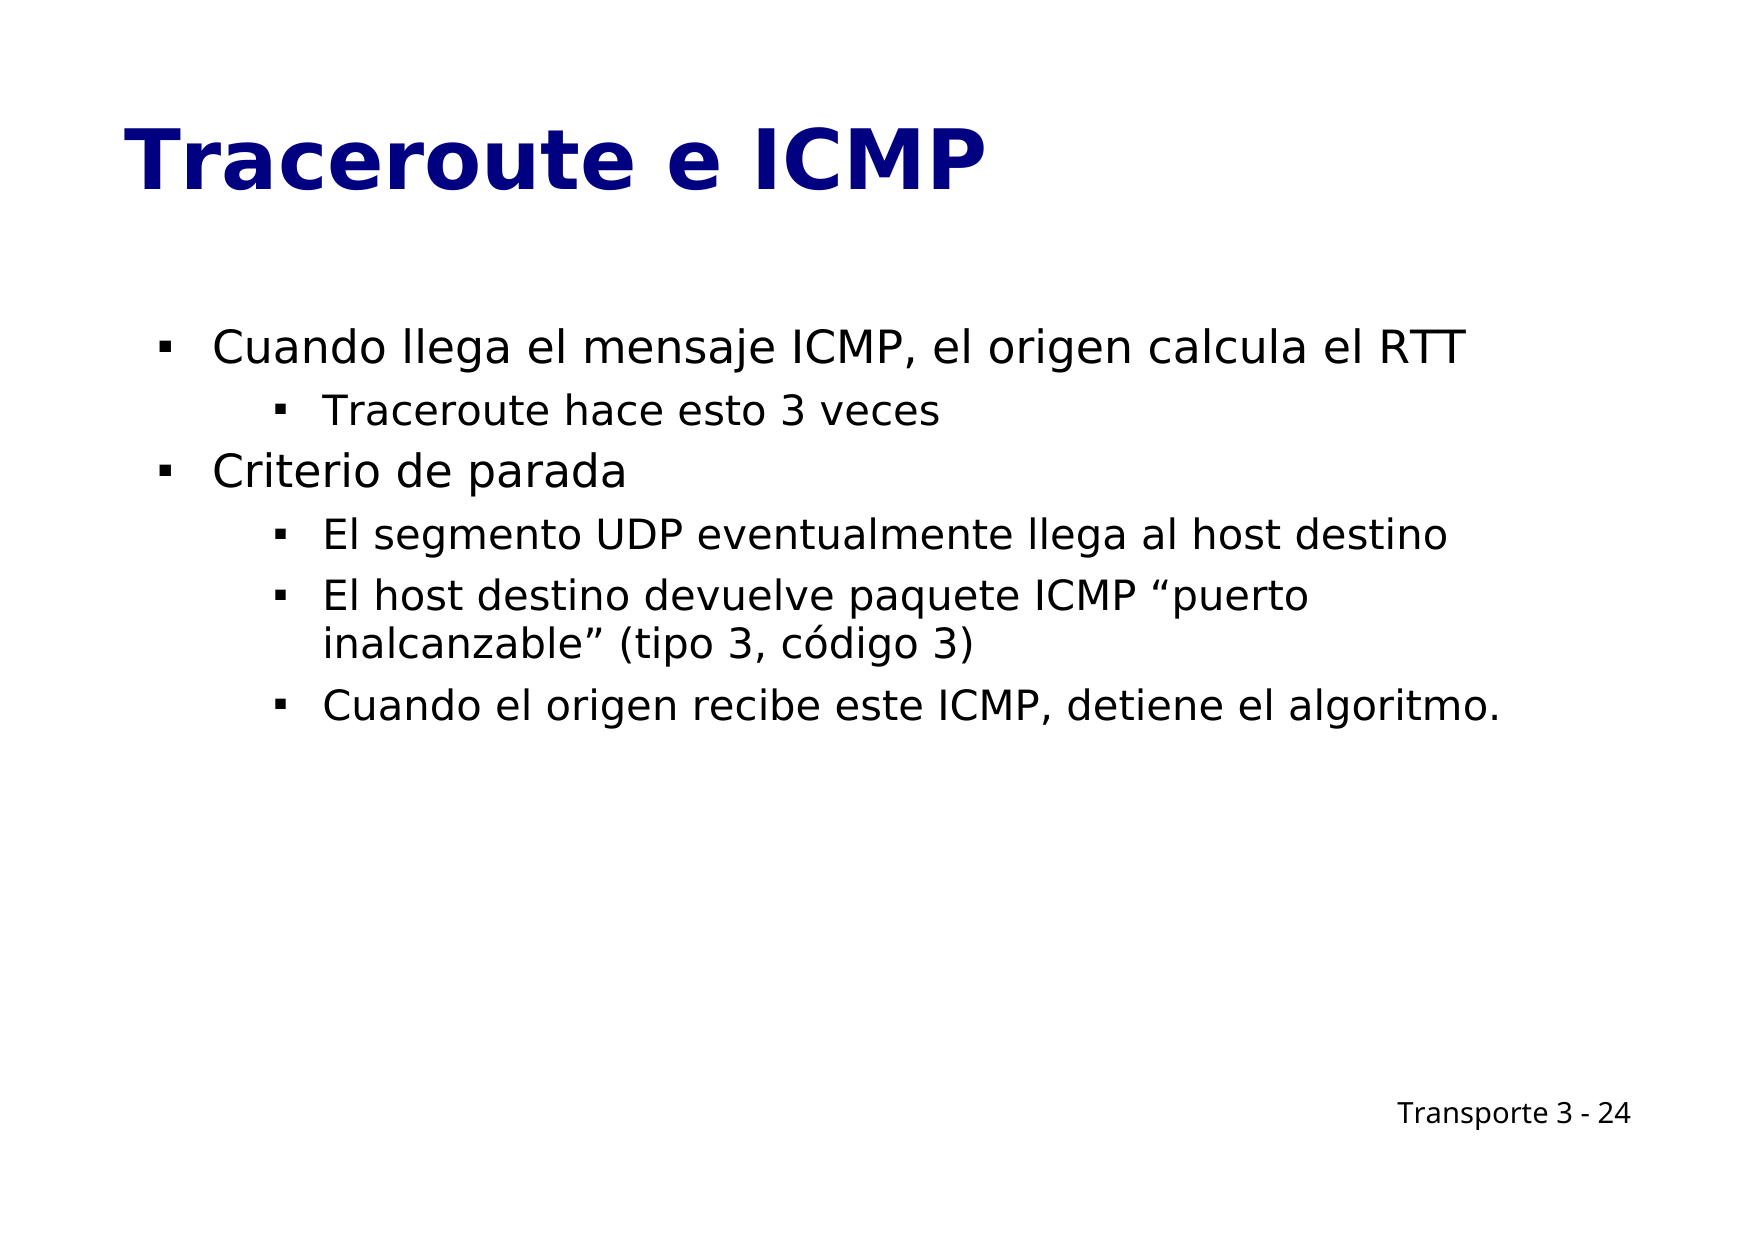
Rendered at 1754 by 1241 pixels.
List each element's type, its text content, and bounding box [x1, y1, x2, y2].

list Cuando llega el mensaje ICMP, el origen calcula el RTT Traceroute hace esto 3 veces Criterio de parada El segmento UDP eventualmente llega al host destino El host destino devuelve paquete ICMP “puerto inalcanzable” (tipo 3, código 3) Cuando el origen recibe este ICMP, detiene el algoritmo. [154, 320, 1546, 1082]
title Traceroute e ICMP [109, 59, 1696, 262]
